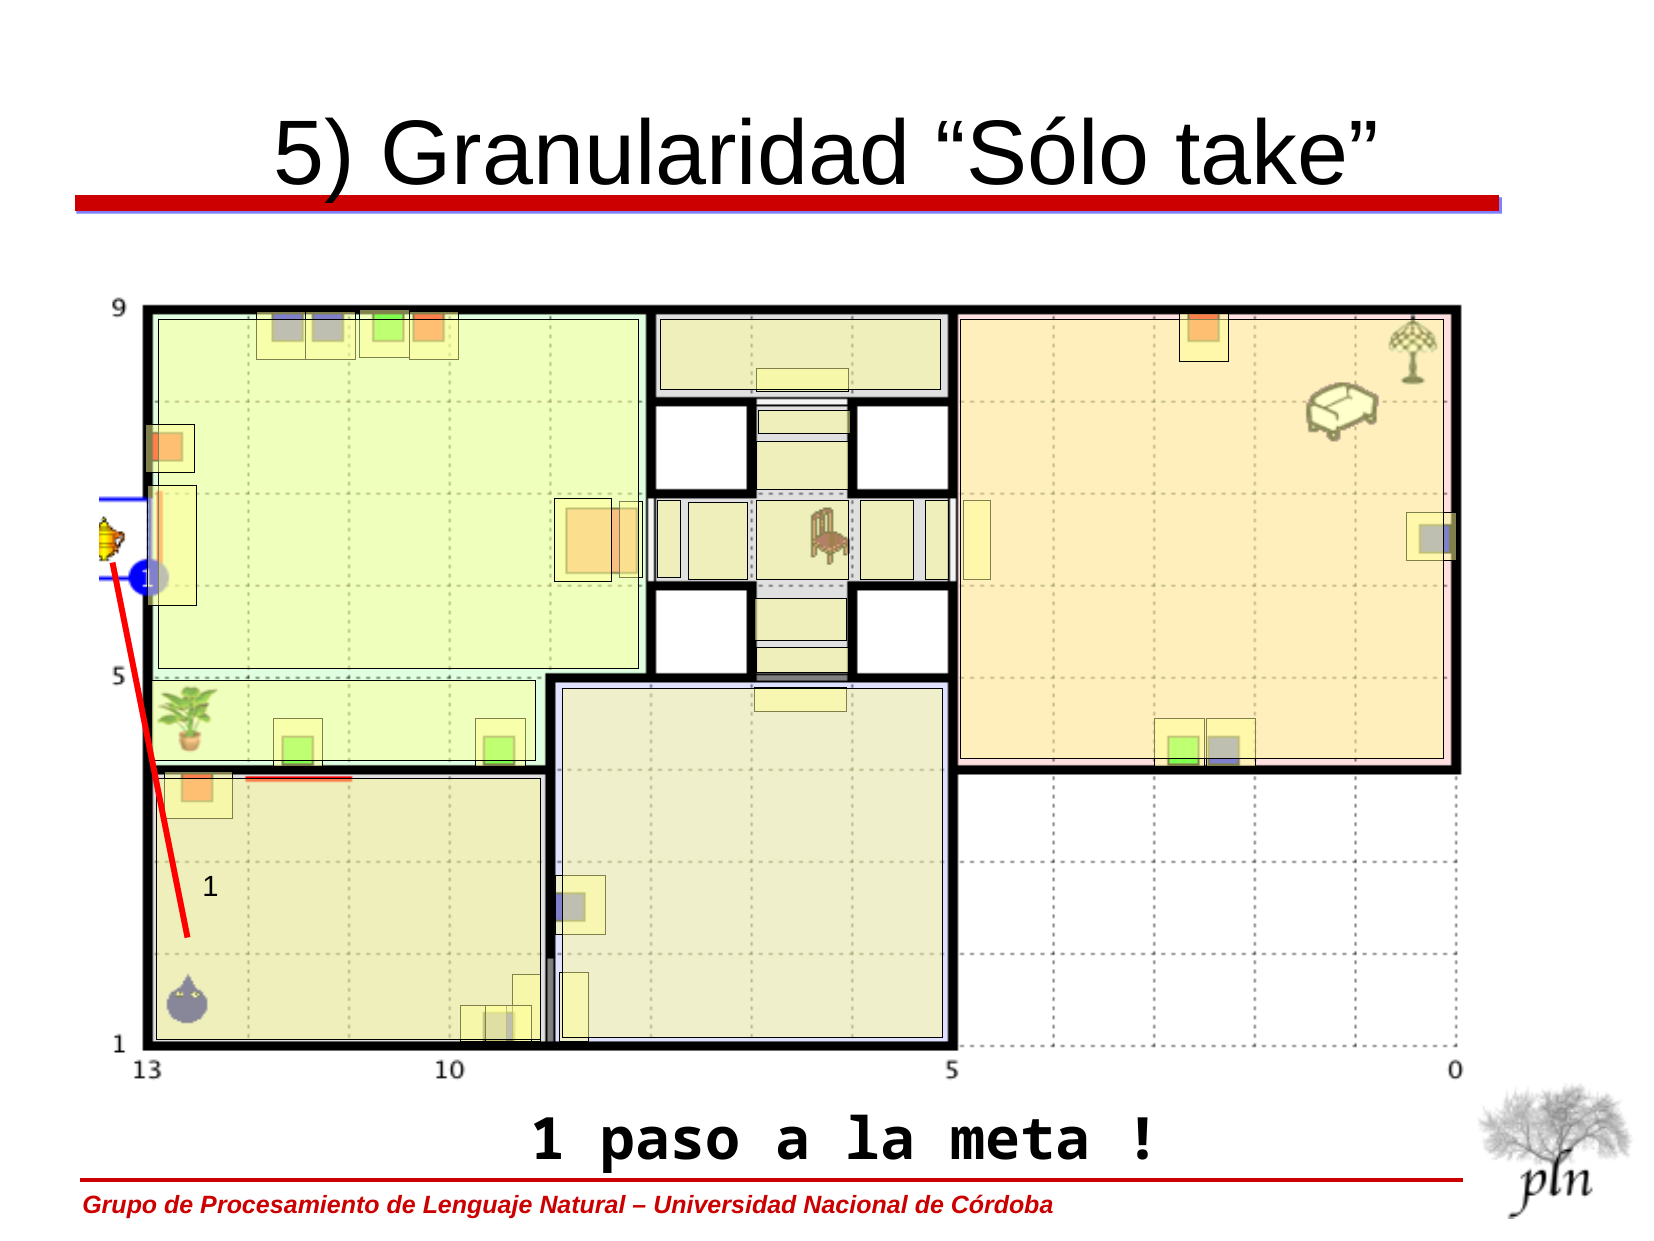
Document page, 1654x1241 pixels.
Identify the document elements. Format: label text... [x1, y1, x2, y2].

text_box 1 [187, 862, 249, 911]
text_box [756, 647, 849, 673]
text_box [925, 500, 949, 580]
text_box [758, 410, 851, 434]
title 5) Granularidad “Sólo take” [82, 56, 1571, 250]
text_box [860, 500, 914, 580]
picture [99, 265, 1635, 1219]
text_box [555, 687, 943, 1042]
text_box [756, 441, 849, 490]
text_box 1 paso a la meta ! [119, 1089, 1538, 1173]
text_box [657, 500, 681, 578]
text_box [754, 598, 847, 641]
text_box [156, 771, 541, 1042]
text_box [151, 680, 536, 767]
text_box [688, 502, 748, 580]
text_box [145, 309, 643, 669]
text_box [960, 313, 1457, 767]
text_box [756, 500, 849, 580]
text_box [660, 319, 941, 392]
